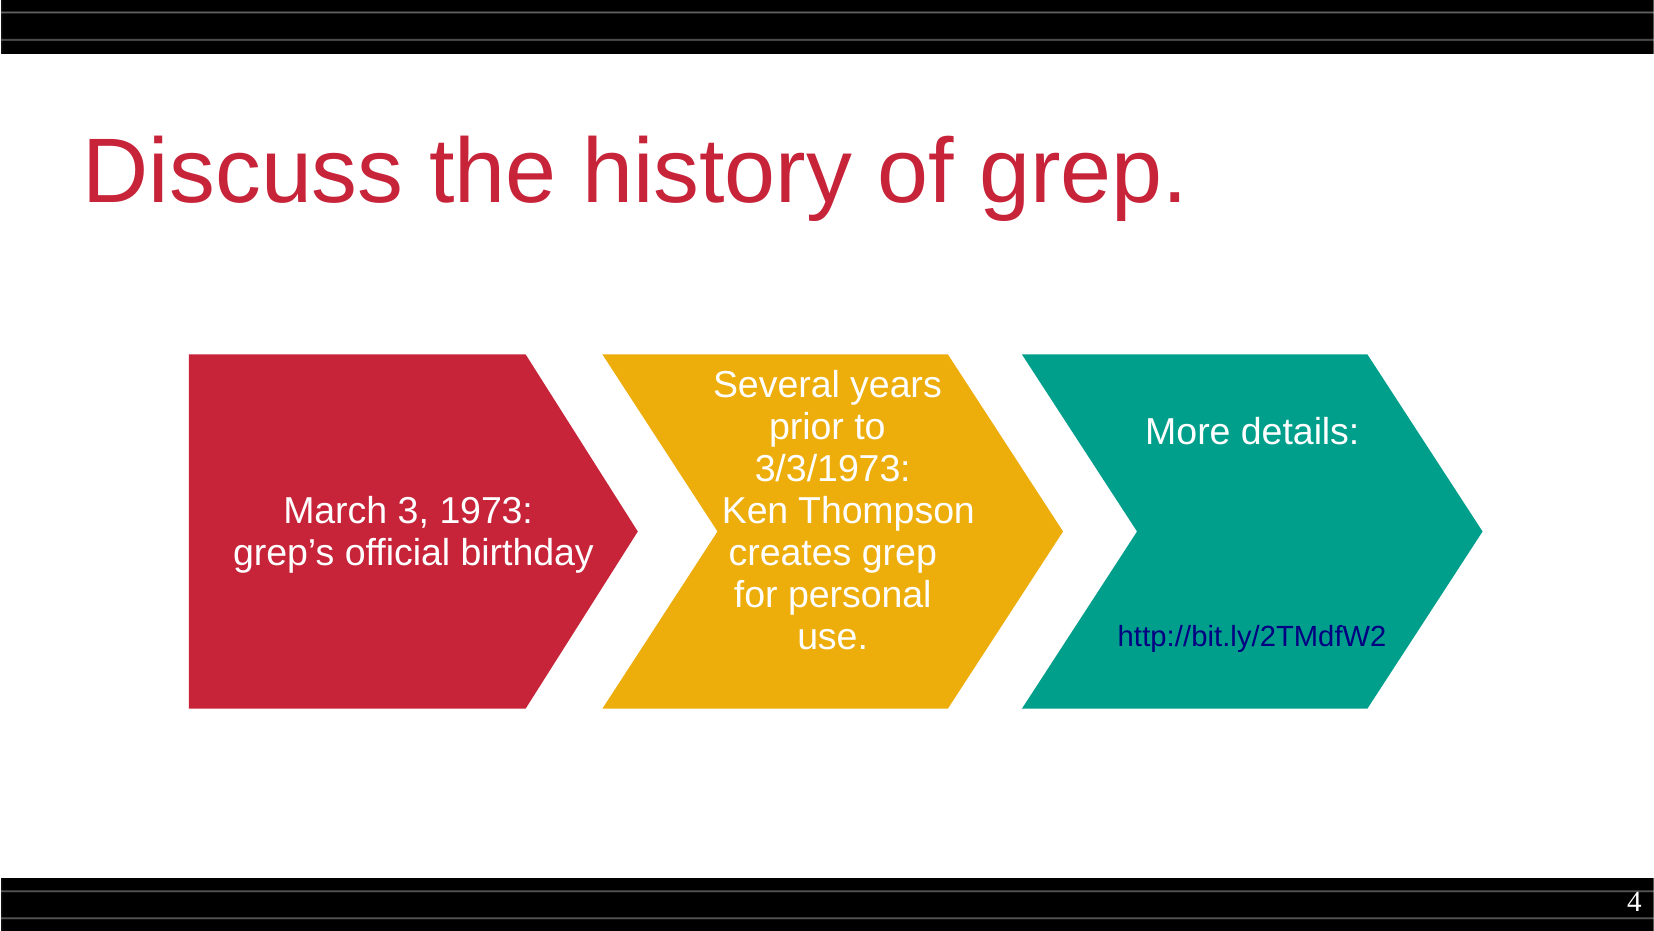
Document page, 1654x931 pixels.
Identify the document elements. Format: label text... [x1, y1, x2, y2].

picture [1, 878, 1654, 931]
text_box Several years prior to 3/3/1973: Ken Thompson creates grep for personal use. [602, 354, 1064, 709]
text_box More details: http://bit.ly/2TMdfW2 [1021, 354, 1483, 709]
picture [1, 0, 1654, 54]
title Discuss the history of grep. [82, 92, 1571, 249]
text_box March 3, 1973: grep’s official birthday [188, 354, 638, 709]
